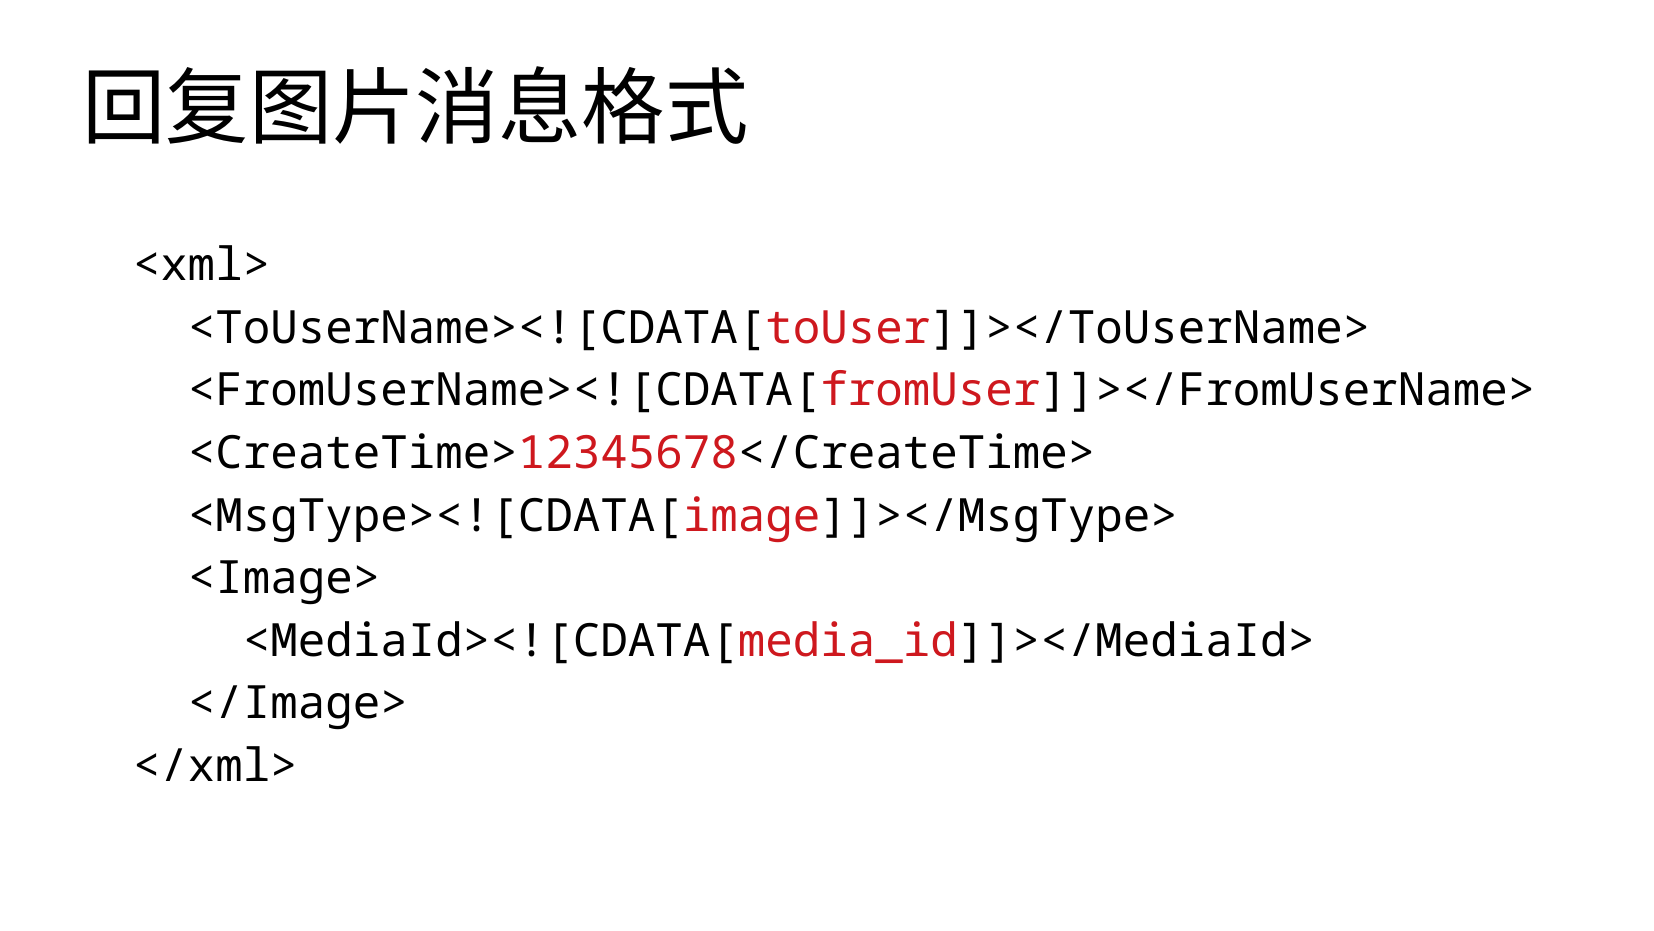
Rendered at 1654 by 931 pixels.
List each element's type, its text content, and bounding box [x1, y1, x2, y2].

title 回复图片消息格式 [82, 37, 1571, 166]
text_box <xml> <ToUserName><![CDATA[toUser]]></ToUserName> <FromUserName><![CDATA[fromUser]]></FromUserName> <CreateTime>12345678</CreateTime> <MsgType><![CDATA[image]]></MsgType> <Image> <MediaId><![CDATA[media_id]]></MediaId> </Image> </xml> [118, 224, 1619, 745]
